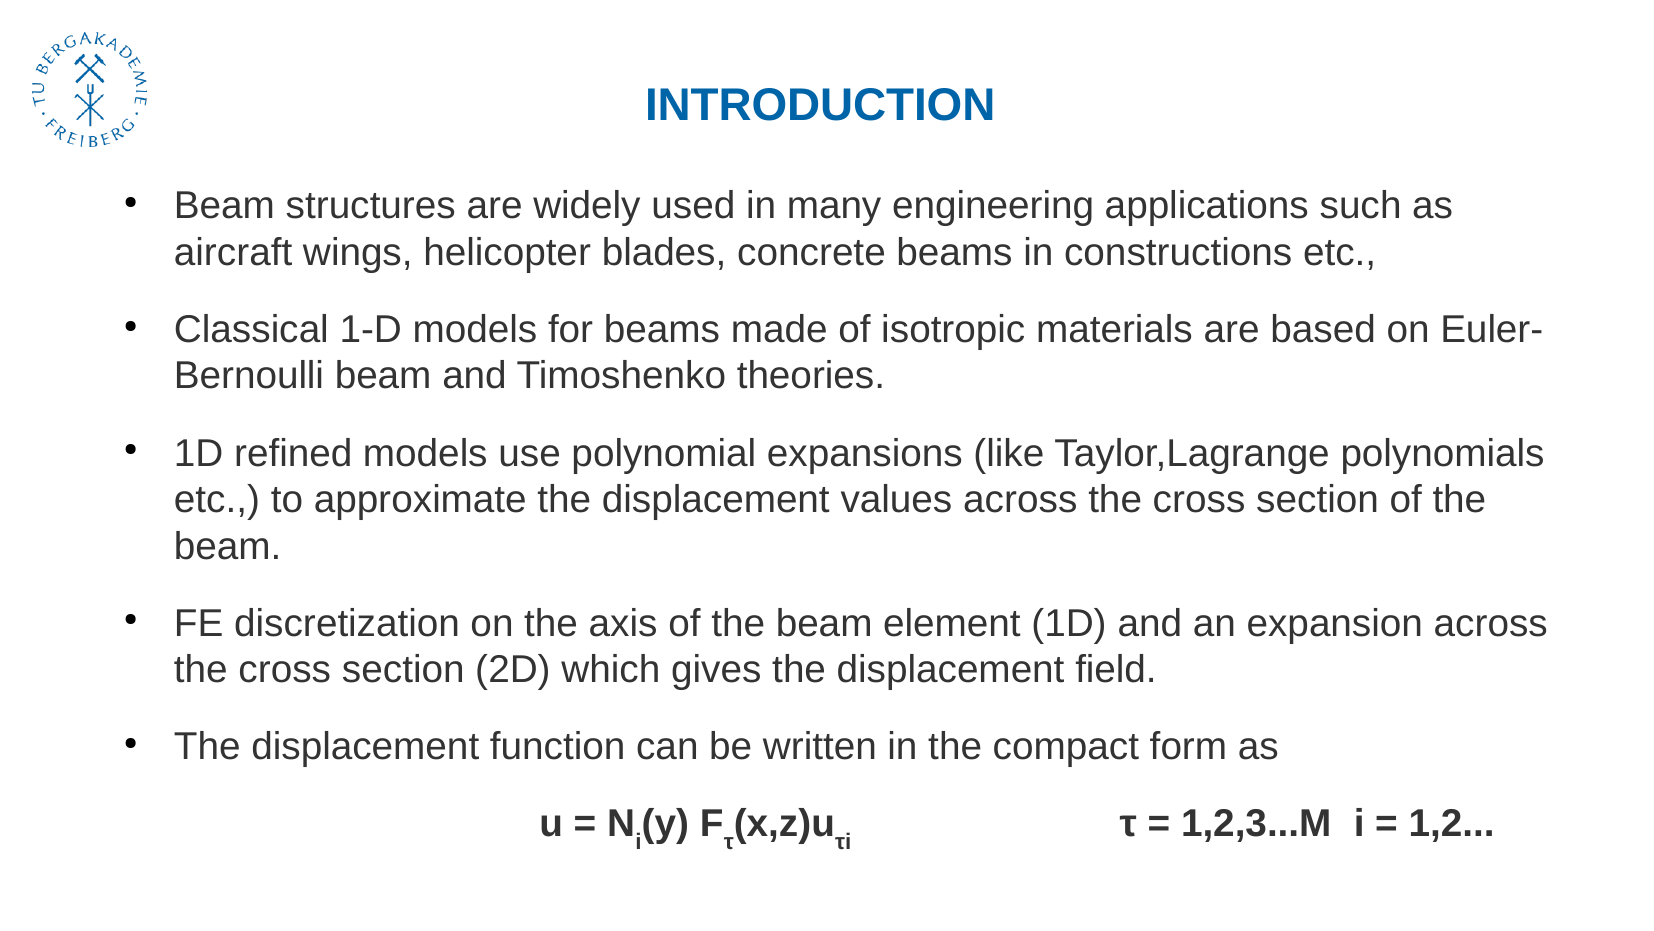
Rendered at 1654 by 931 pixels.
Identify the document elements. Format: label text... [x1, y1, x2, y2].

picture [32, 32, 147, 147]
list Beam structures are widely used in many engineering applications such as aircraft wings, helicopter blades, concrete beams in constructions etc., Classical 1-D models for beams made of isotropic materials are based on Euler-Bernoulli beam and Timoshenko theories. 1D refined models use polynomial expansions (like Taylor,Lagrange polynomials etc.,) to approximate the displacement values across the cross section of the beam. FE discretization on the axis of the beam element (1D) and an expansion across the cross section (2D) which gives the displacement field. The displacement function can be written in the compact form as u = Ni(y) Fτ(x,z)uτi τ = 1,2,3...M i = 1,2... [107, 180, 1580, 858]
list INTRODUCTION [645, 75, 1042, 137]
